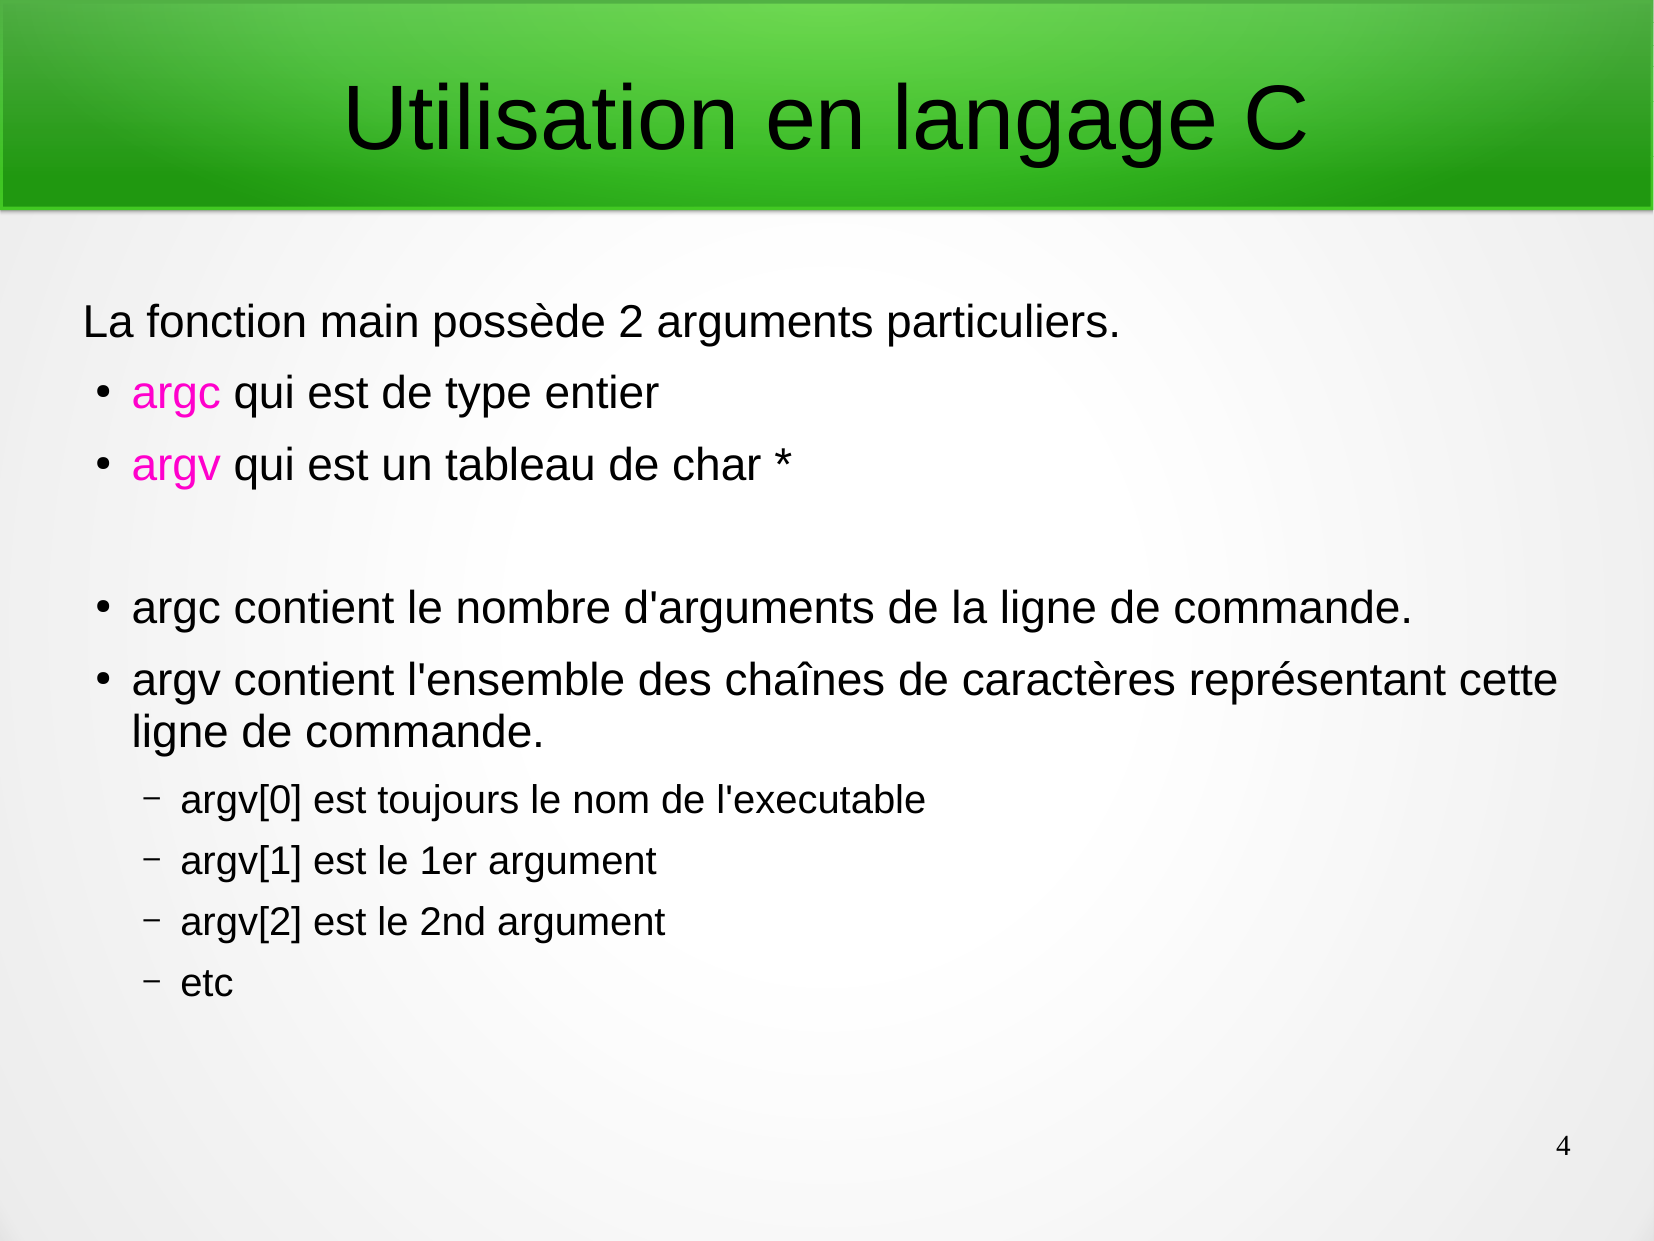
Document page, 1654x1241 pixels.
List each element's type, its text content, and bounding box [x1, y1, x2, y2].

list La fonction main possède 2 arguments particuliers. argc qui est de type entier argv qui est un tableau de char * argc contient le nombre d'arguments de la ligne de commande. argv contient l'ensemble des chaînes de caractères représentant cette ligne de commande. argv[0] est toujours le nom de l'executable argv[1] est le 1er argument argv[2] est le 2nd argument etc [82, 295, 1571, 1015]
title Utilisation en langage C [82, 47, 1571, 189]
